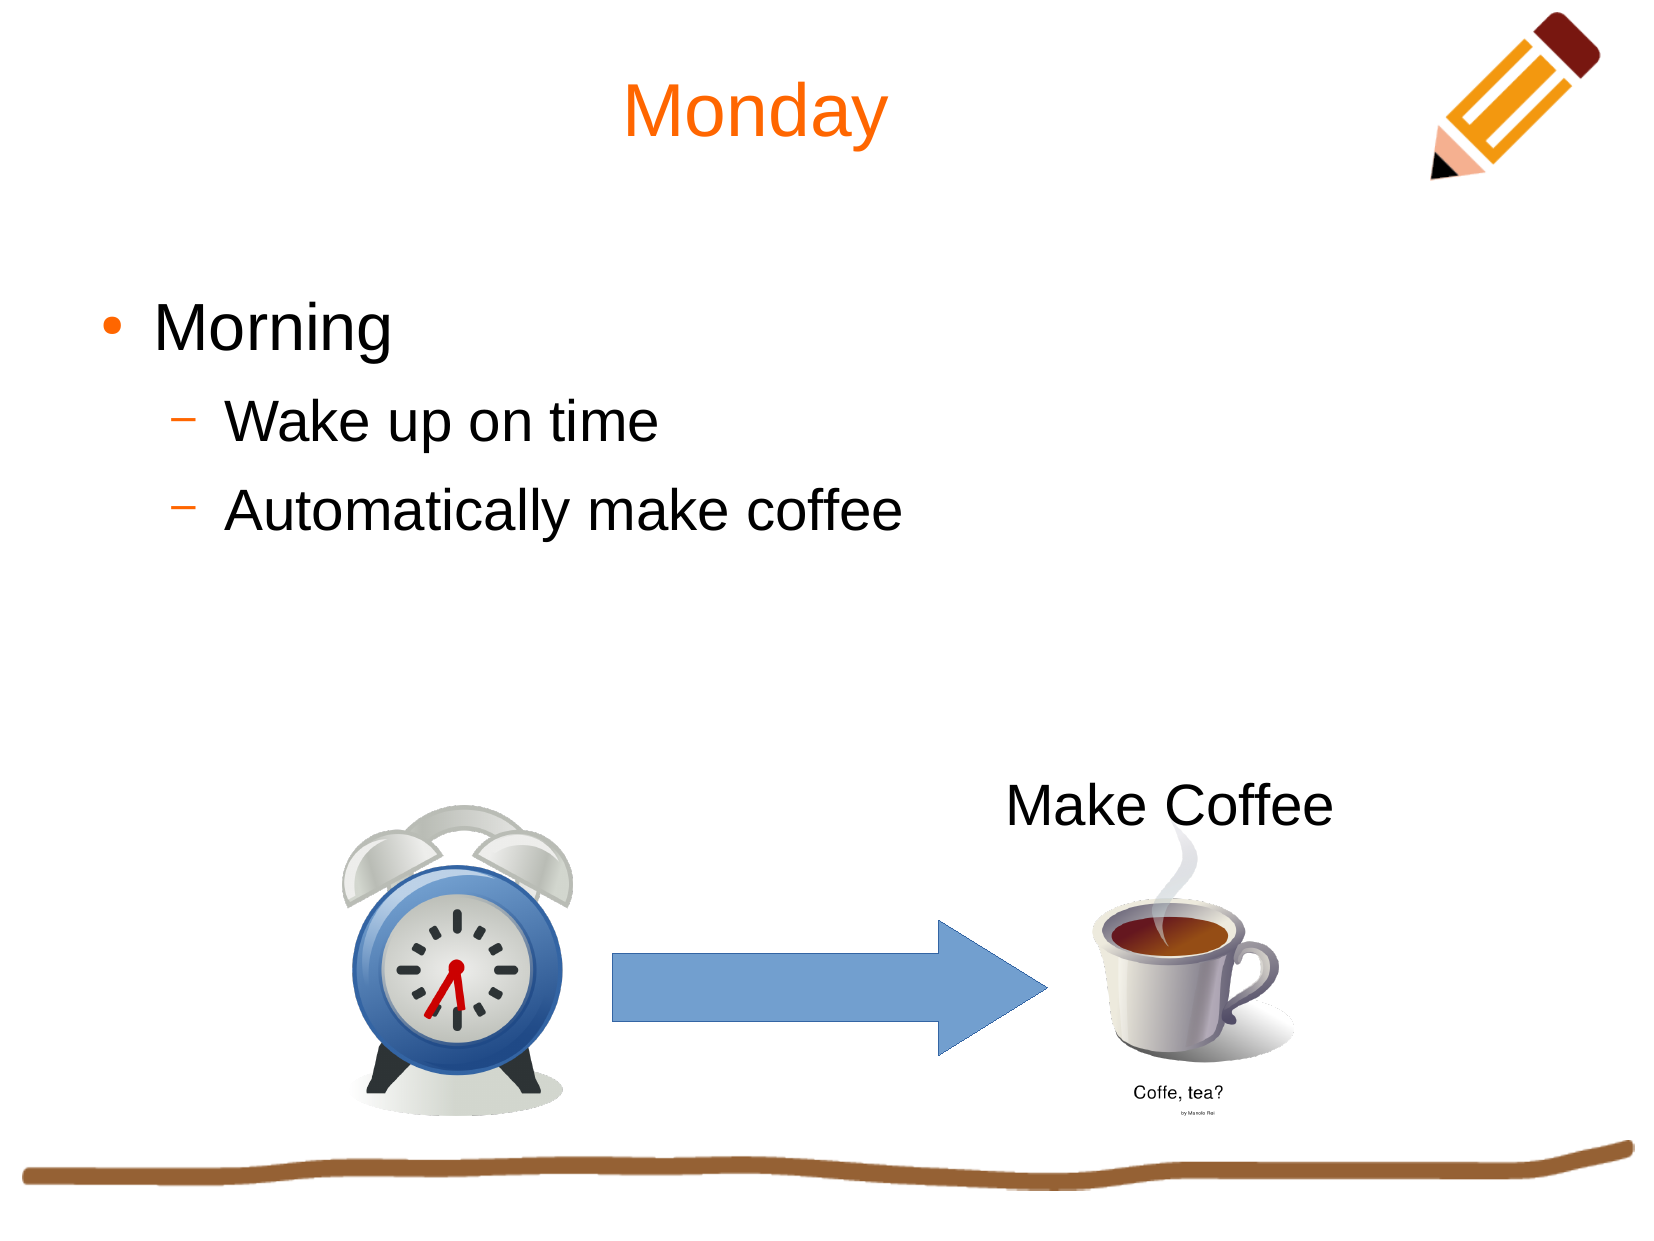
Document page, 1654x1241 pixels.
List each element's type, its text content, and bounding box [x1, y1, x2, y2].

list Morning Wake up on time Automatically make coffee [82, 290, 1571, 1122]
text_box [612, 920, 1048, 1056]
picture [1430, 12, 1601, 181]
picture [1092, 846, 1294, 1116]
picture [22, 1140, 1635, 1191]
title Monday [82, 49, 1430, 172]
picture [342, 805, 573, 1116]
text_box Make Coffee [990, 765, 1351, 846]
